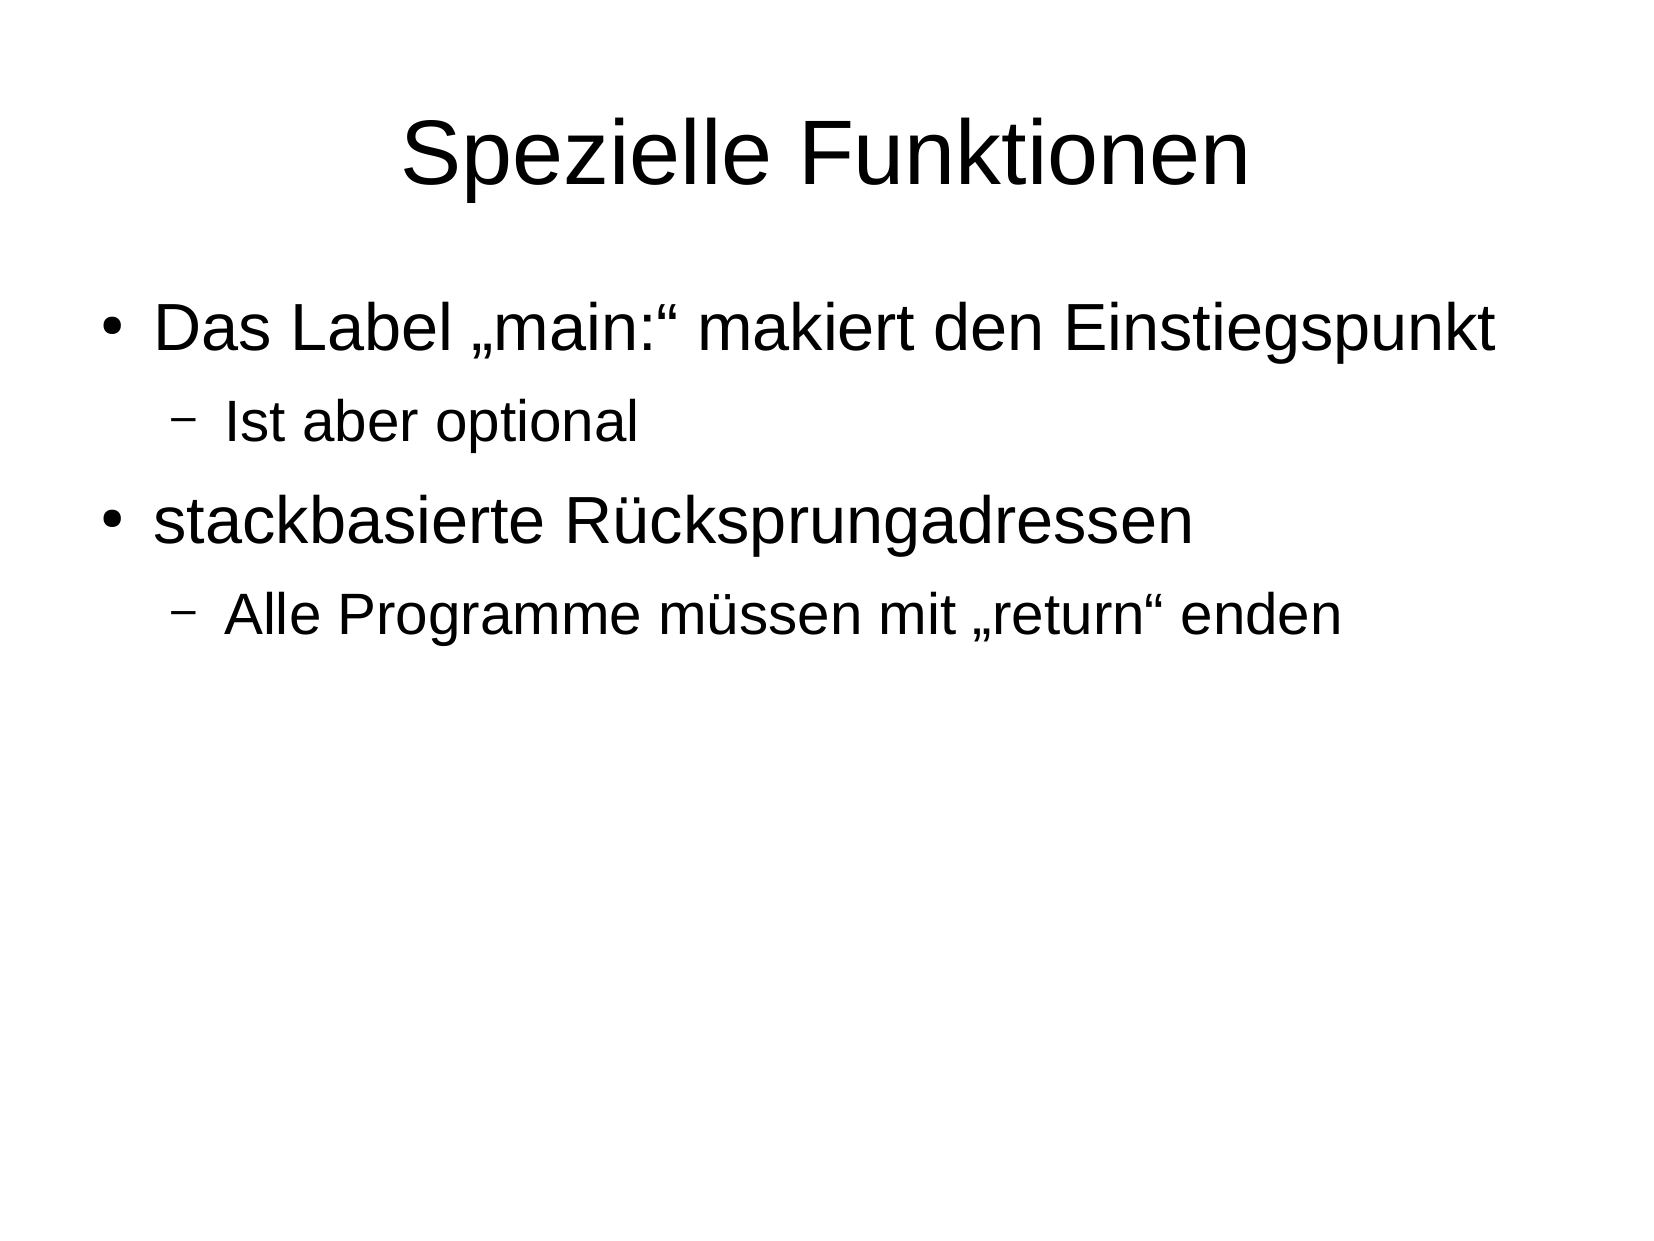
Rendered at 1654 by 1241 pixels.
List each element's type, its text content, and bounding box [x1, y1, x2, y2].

title Spezielle Funktionen [82, 49, 1571, 257]
list Das Label „main:“ makiert den Einstiegspunkt Ist aber optional stackbasierte Rücksprungadressen Alle Programme müssen mit „return“ enden [82, 290, 1571, 1010]
